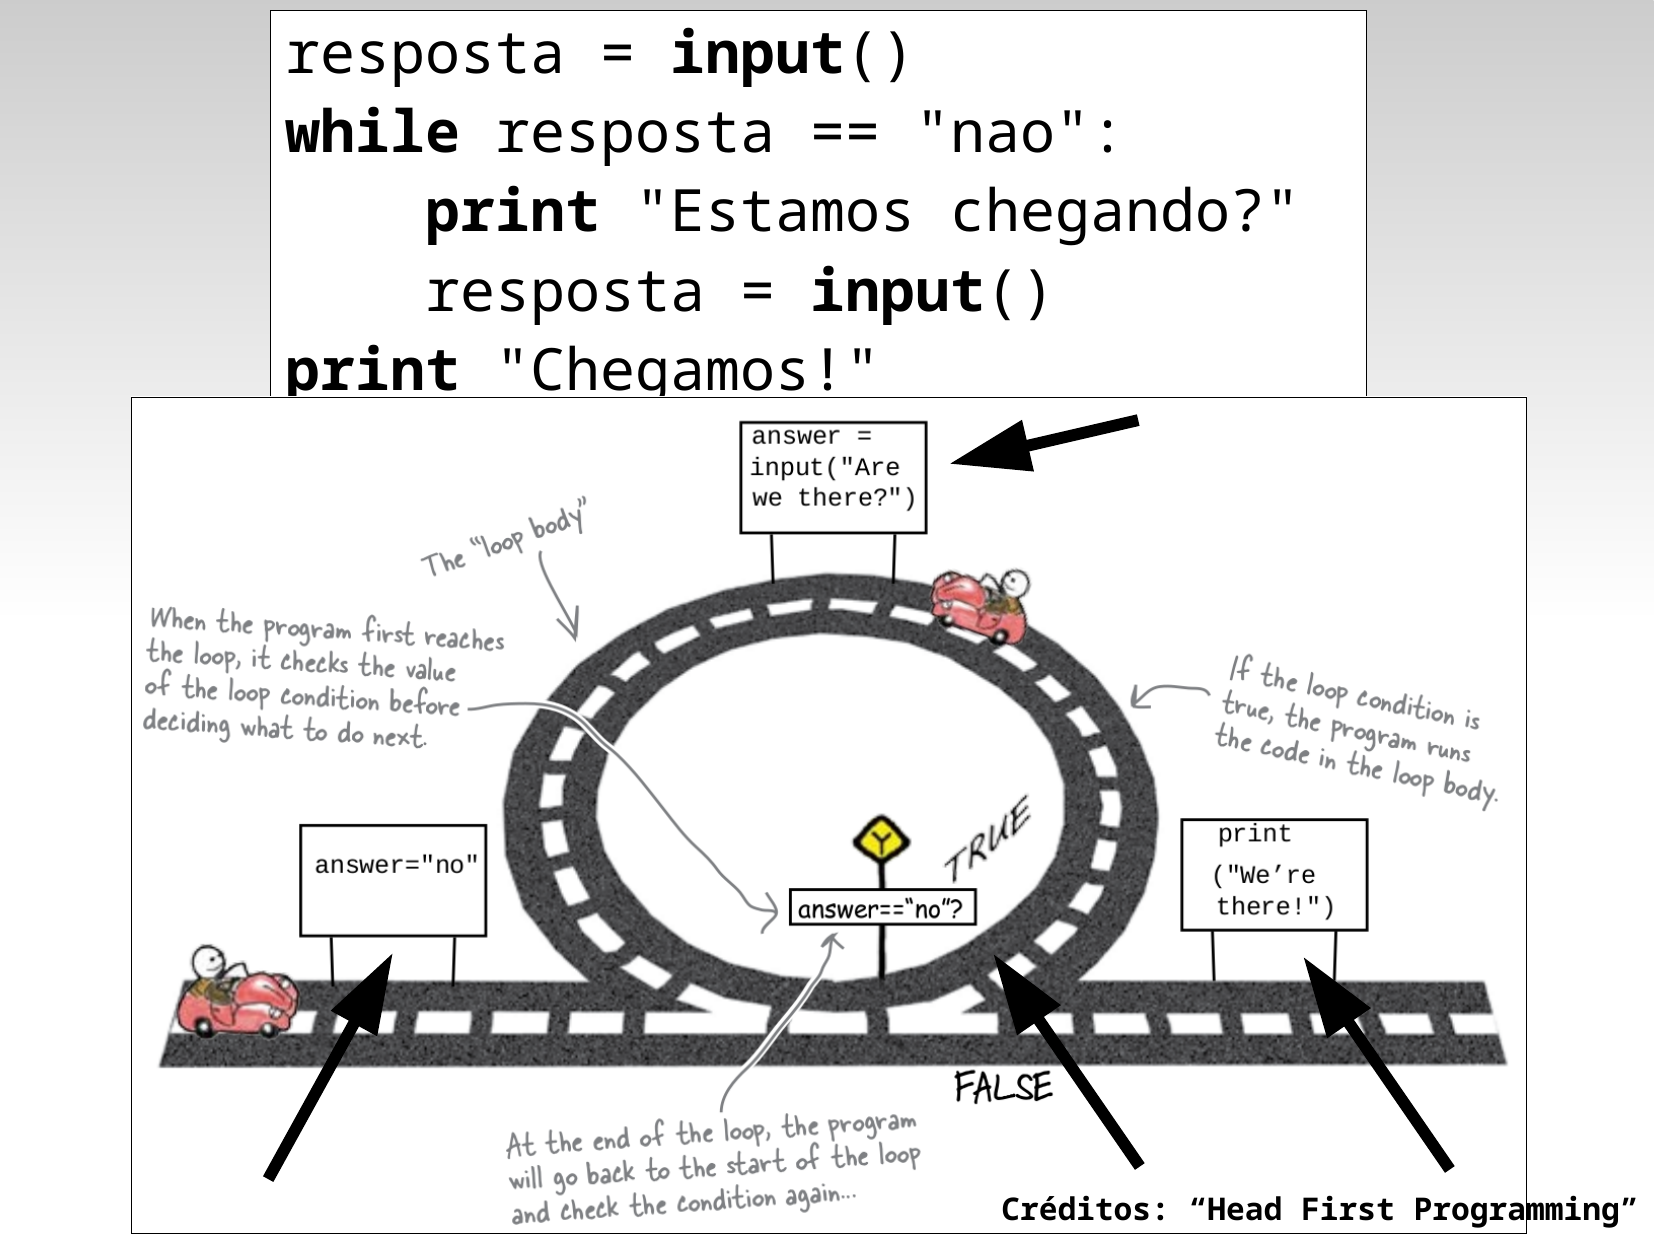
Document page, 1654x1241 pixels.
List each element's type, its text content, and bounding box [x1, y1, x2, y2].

text_box resposta = input() while resposta == "nao": print "Estamos chegando?" resposta = input() print "Chegamos!" [270, 37, 1367, 381]
text_box Créditos: “Head First Programming” [986, 1179, 1654, 1241]
picture [131, 396, 1527, 1234]
